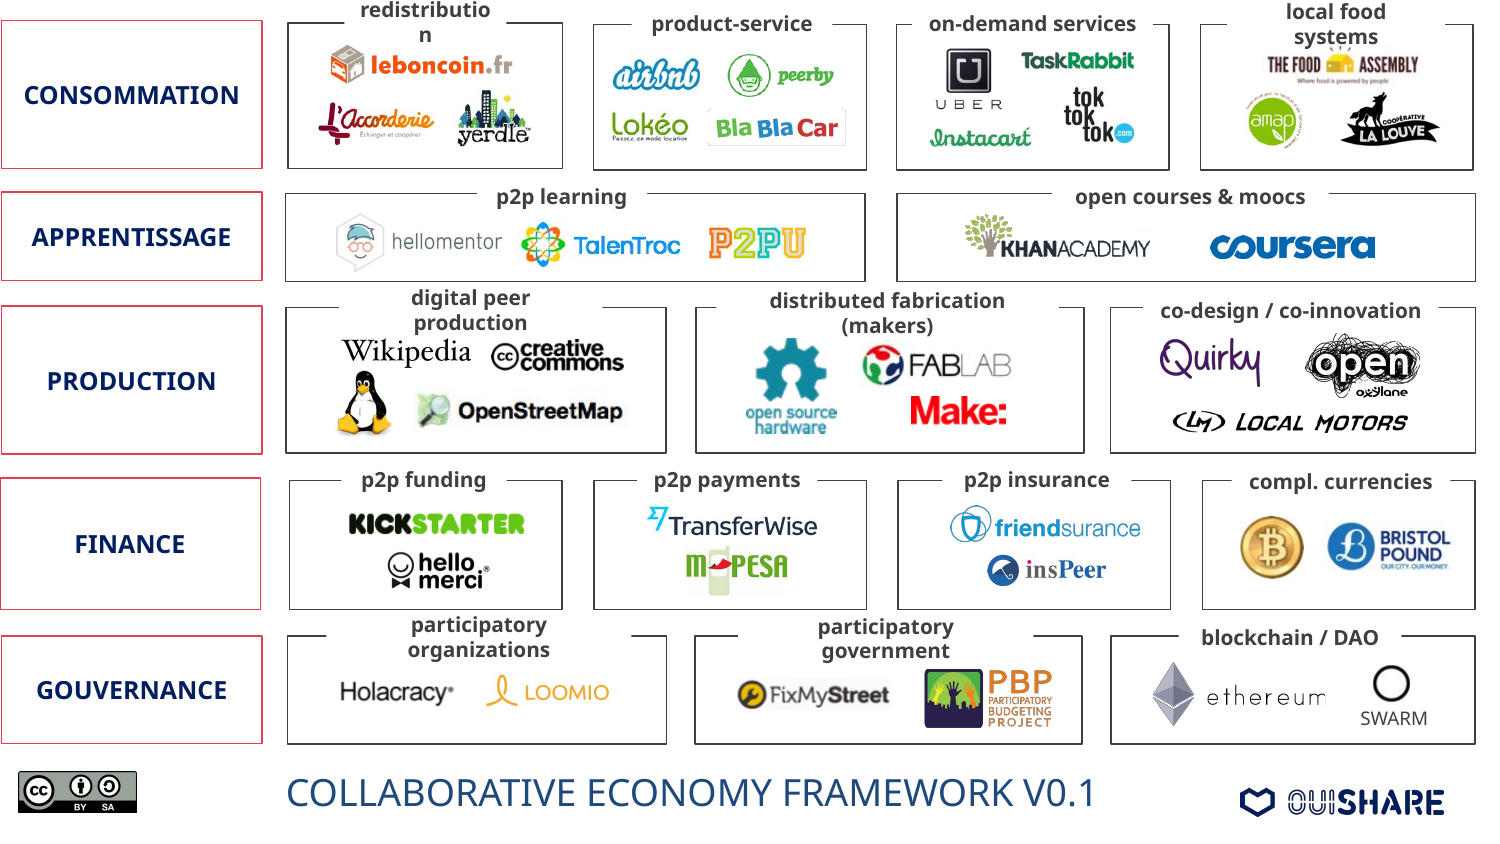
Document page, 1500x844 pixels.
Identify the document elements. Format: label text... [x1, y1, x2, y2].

picture [336, 676, 456, 707]
picture [1207, 678, 1326, 705]
text_box distributed fabrication (makers) [716, 288, 1059, 337]
picture [1060, 83, 1137, 146]
picture [1370, 662, 1411, 704]
text_box participatory government [738, 614, 1034, 662]
text_box COLLABORATIVE ECONOMY FRAMEWORK V0.1 [270, 768, 1279, 815]
picture [336, 213, 502, 272]
text_box p2p learning [476, 175, 648, 218]
picture [413, 387, 629, 432]
text_box p2p payments [637, 456, 818, 503]
text_box blockchain / DAO [1178, 613, 1402, 661]
picture [684, 544, 789, 598]
picture [925, 44, 1012, 122]
picture [1149, 659, 1197, 729]
picture [950, 505, 1140, 542]
picture [707, 108, 846, 146]
picture [18, 771, 137, 813]
text_box compl. currencies [1231, 463, 1451, 500]
picture [1338, 89, 1441, 147]
picture [312, 98, 440, 149]
picture [609, 109, 691, 143]
picture [326, 43, 516, 85]
text_box CONSOMMATION [1, 20, 262, 169]
picture [1244, 89, 1305, 152]
text_box p2p funding [341, 457, 507, 502]
text_box participatory organizations [326, 617, 632, 656]
picture [336, 507, 532, 542]
text_box GOUVERNANCE [1, 635, 262, 744]
text_box product-service [631, 7, 833, 38]
picture [735, 678, 892, 710]
picture [921, 666, 1054, 730]
picture [1171, 409, 1409, 433]
picture [613, 49, 700, 99]
picture [1262, 44, 1425, 88]
picture [383, 550, 491, 592]
picture [1240, 516, 1304, 579]
picture [482, 671, 612, 711]
picture [1020, 44, 1135, 76]
text_box FINANCE [0, 478, 261, 610]
picture [1158, 336, 1263, 389]
picture [1305, 334, 1420, 398]
text_box co-design / co-innovation [1143, 286, 1439, 334]
picture [1240, 787, 1444, 817]
text_box APPRENTISSAGE [1, 191, 262, 281]
picture [746, 338, 837, 434]
picture [1210, 235, 1375, 259]
text_box on-demand services [912, 3, 1153, 44]
picture [1323, 519, 1454, 574]
picture [987, 553, 1106, 587]
picture [911, 396, 1006, 425]
picture [962, 208, 1153, 261]
picture [516, 219, 686, 269]
text_box open courses & moocs [1052, 176, 1329, 217]
text_box PRODUCTION [1, 306, 262, 454]
picture [927, 125, 1034, 148]
picture [705, 224, 808, 261]
text_box p2p insurance [942, 456, 1132, 503]
text_box local food systems [1227, 3, 1446, 44]
picture [334, 338, 471, 437]
picture [645, 505, 818, 536]
picture [723, 47, 838, 104]
text_box SWARM [1335, 694, 1454, 742]
picture [454, 88, 531, 149]
picture [491, 339, 624, 372]
text_box redistribution [344, 1, 507, 42]
picture [860, 341, 1013, 389]
text_box digital peer production [339, 290, 603, 330]
